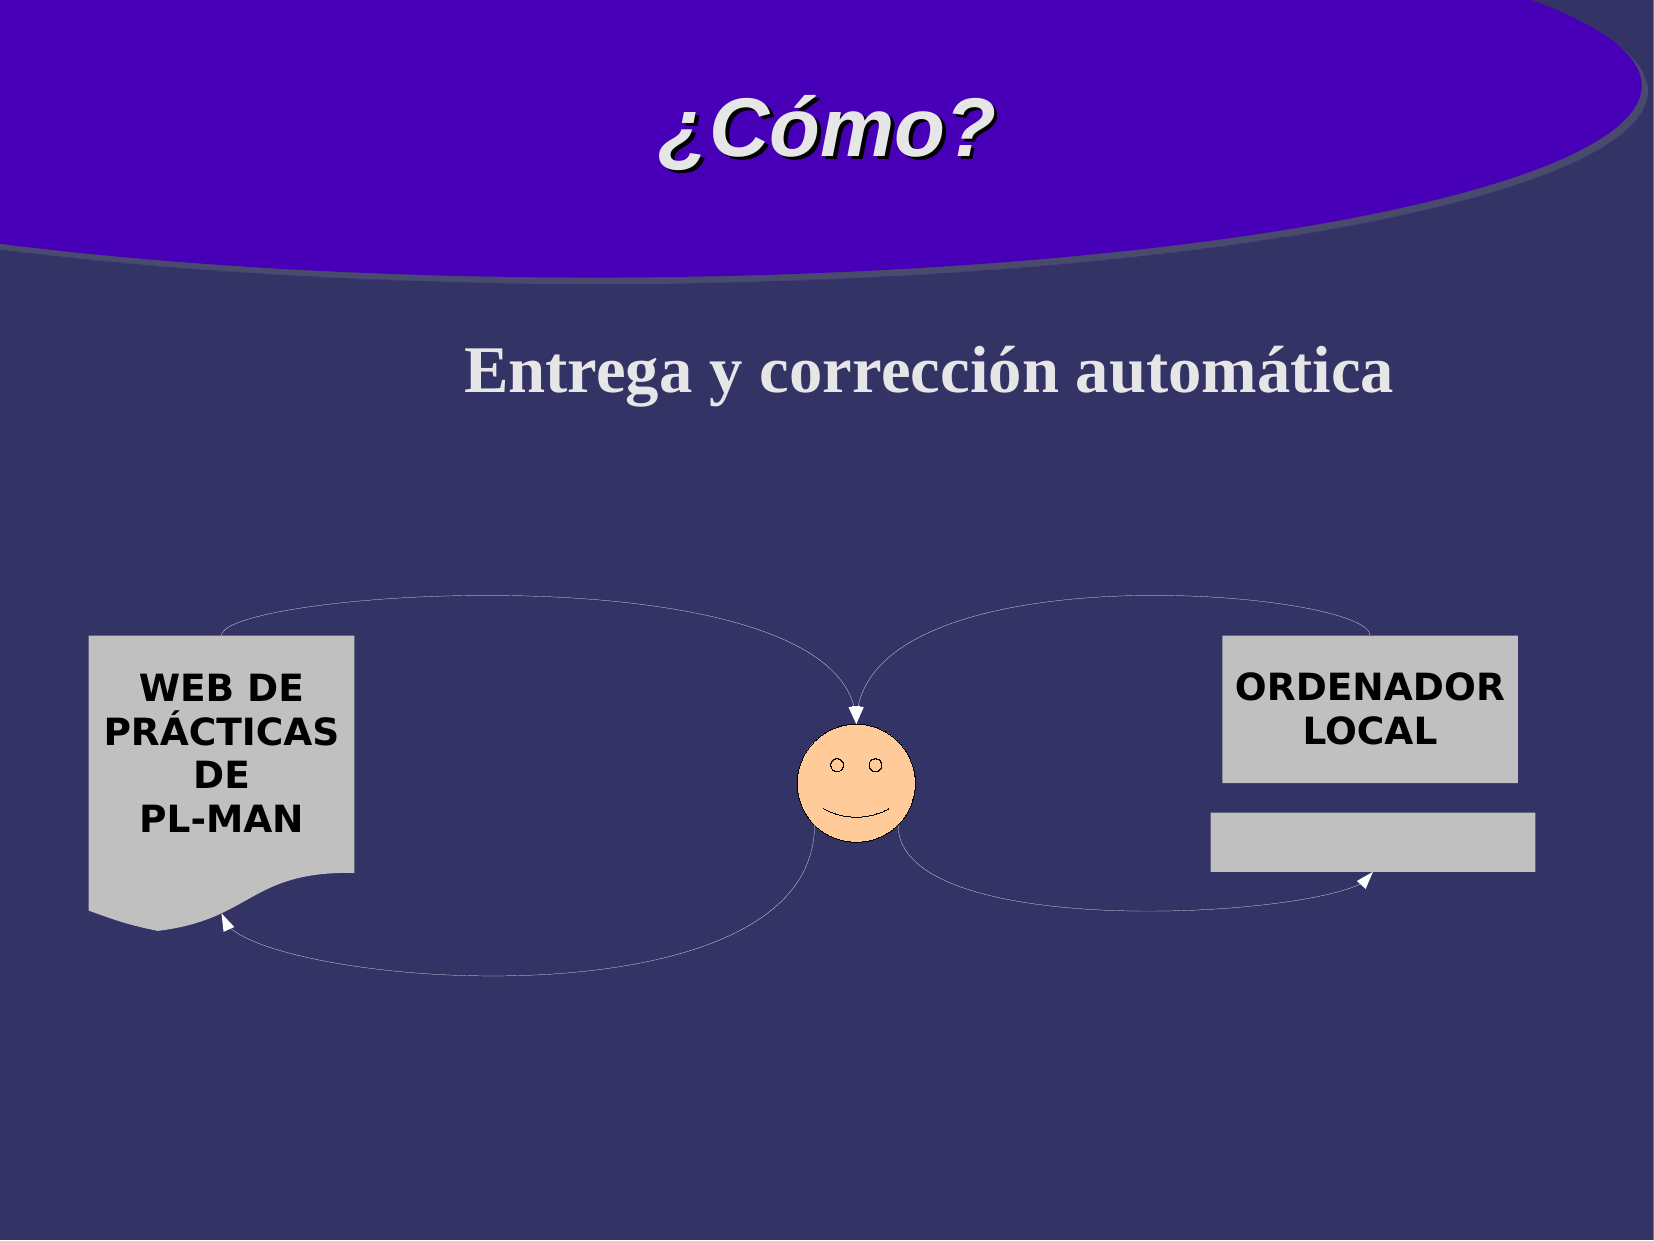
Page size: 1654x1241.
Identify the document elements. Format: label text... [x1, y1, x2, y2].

text_box Entrega y corrección automática [324, 325, 1536, 443]
text_box WEB DE PRÁCTICAS DE PL-MAN [88, 635, 355, 931]
title ¿Cómo? [121, 19, 1534, 227]
text_box [1210, 812, 1536, 872]
text_box [797, 724, 916, 843]
text_box ORDENADOR LOCAL [1222, 635, 1518, 784]
